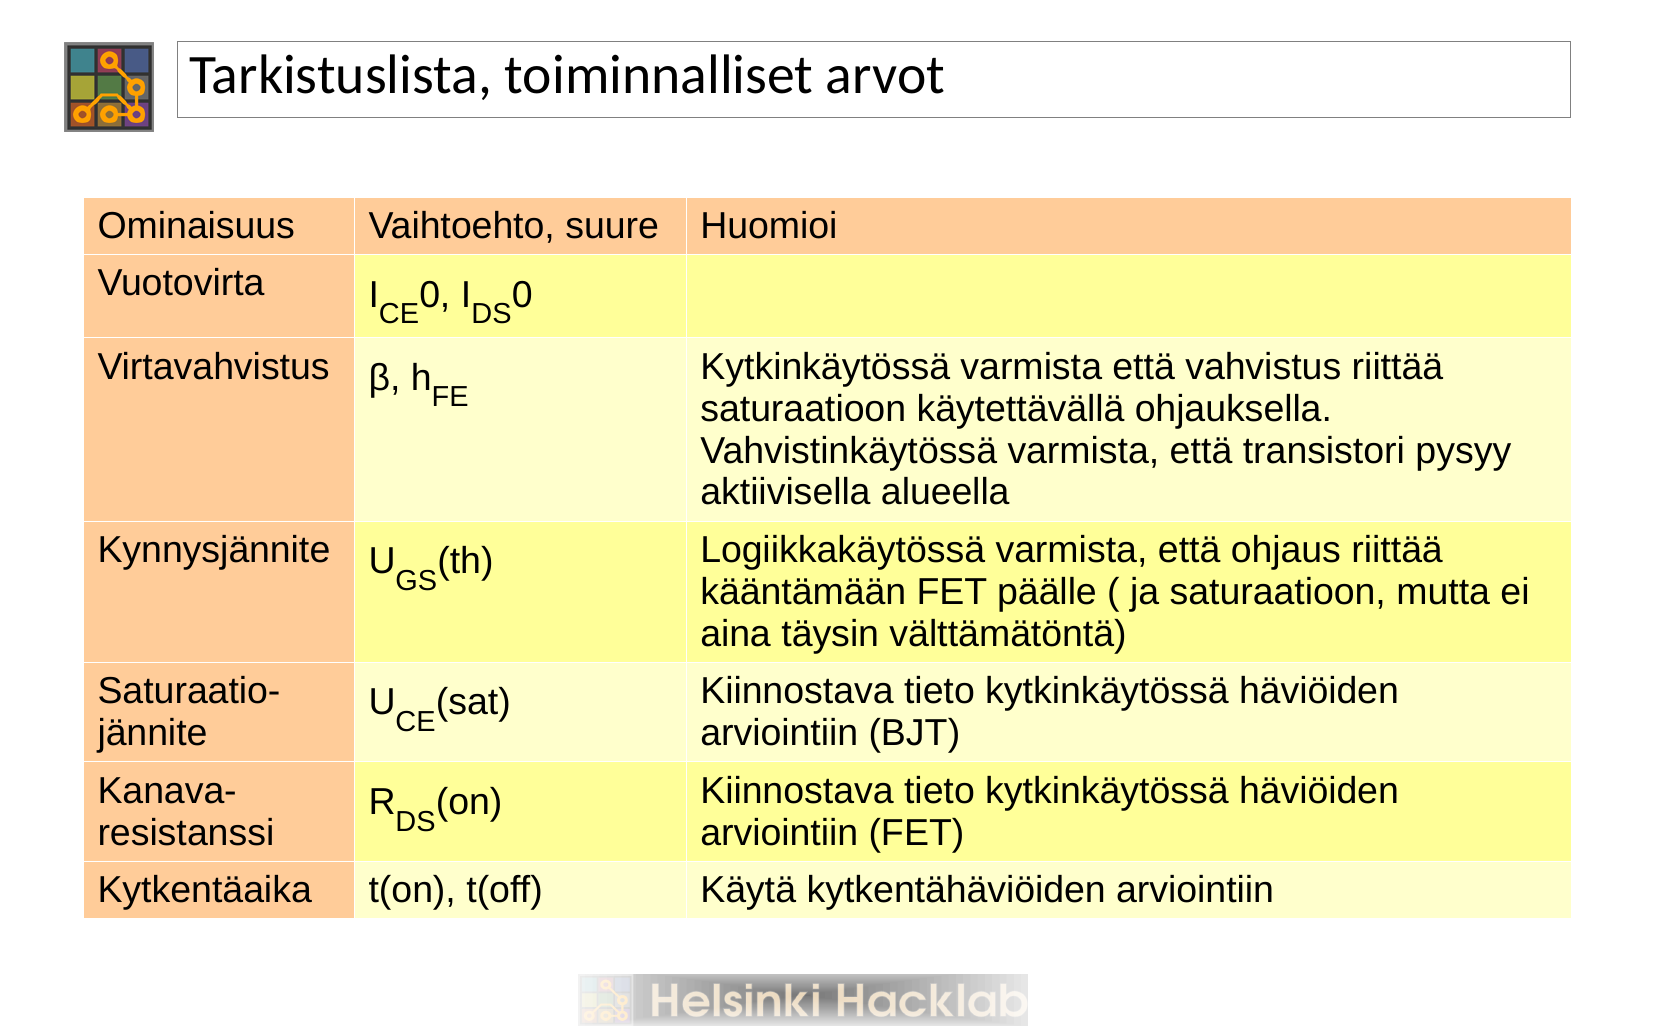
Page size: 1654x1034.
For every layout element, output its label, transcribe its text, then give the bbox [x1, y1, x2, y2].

table_header Vaihtoehto, suure [355, 198, 686, 254]
table_cell Kytkentäaika [84, 862, 354, 918]
table_cell Kanava-resistanssi [84, 762, 354, 861]
table_header Huomioi [687, 198, 1571, 254]
table_cell ICE0, IDS0 [355, 255, 686, 337]
table_cell UCE(sat) [355, 663, 686, 761]
table_cell Saturaatio-jännite [84, 663, 354, 761]
table_cell Kytkinkäytössä varmista että vahvistus riittää saturaatioon käytettävällä ohjauksella. Vahvistinkäytössä varmista, että transistori pysyy aktiivisella alueella [687, 338, 1571, 521]
table_cell [687, 255, 1571, 337]
table_cell RDS(on) [355, 762, 686, 861]
table_cell Vuotovirta [84, 255, 354, 337]
table_cell UGS(th) [355, 522, 686, 662]
table_cell Kiinnostava tieto kytkinkäytössä häviöiden arviointiin (FET) [687, 762, 1571, 861]
picture [64, 42, 154, 132]
table_cell Kynnysjännite [84, 522, 354, 662]
table_cell Logiikkakäytössä varmista, että ohjaus riittää kääntämään FET päälle ( ja saturaatioon, mutta ei aina täysin välttämätöntä) [687, 522, 1571, 662]
table_cell t(on), t(off) [355, 862, 686, 918]
table_header Ominaisuus [84, 198, 354, 254]
table_cell Virtavahvistus [84, 338, 354, 521]
table_cell Kiinnostava tieto kytkinkäytössä häviöiden arviointiin (BJT) [687, 663, 1571, 761]
title Tarkistuslista, toiminnalliset arvot [177, 41, 1571, 118]
table_cell β, hFE [355, 338, 686, 521]
table_cell Käytä kytkentähäviöiden arviointiin [687, 862, 1571, 918]
